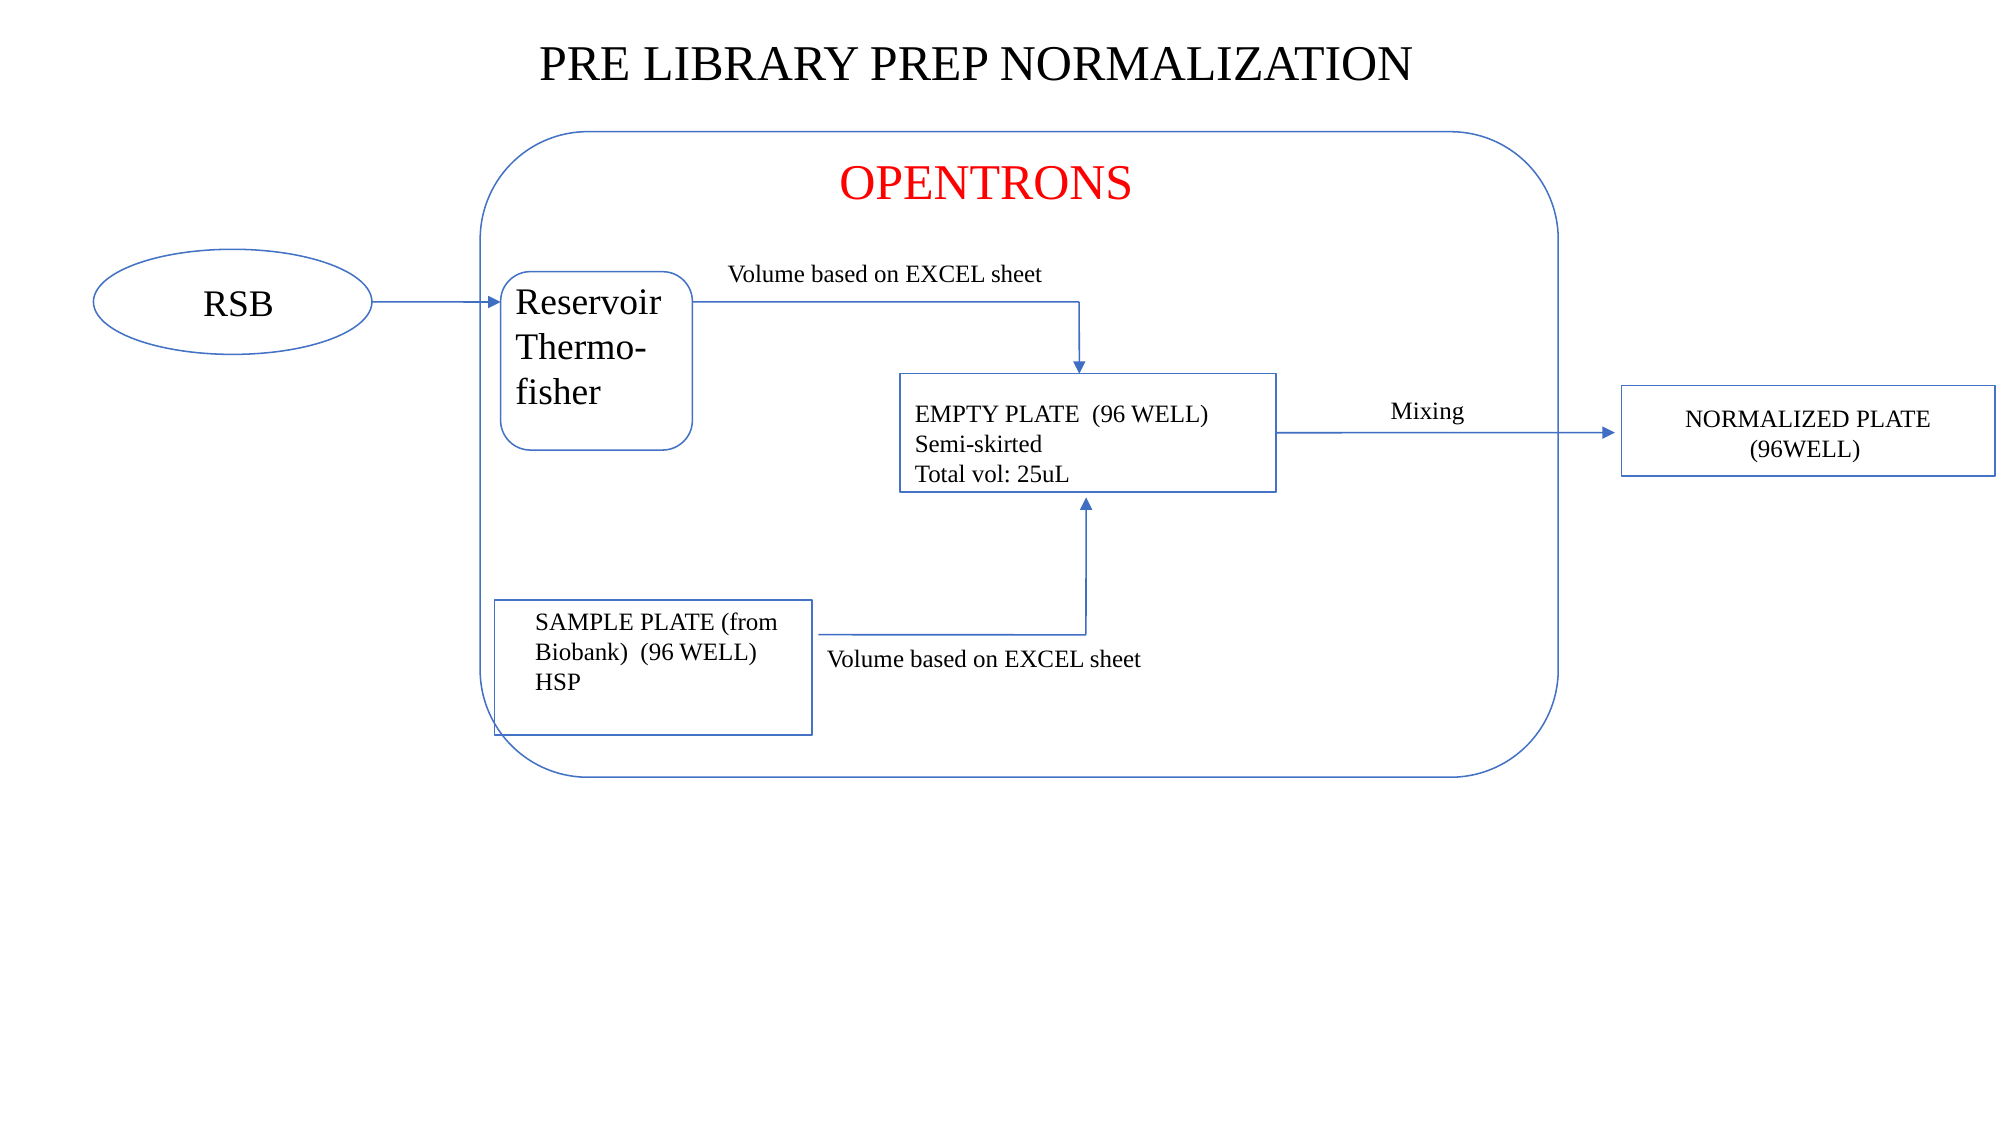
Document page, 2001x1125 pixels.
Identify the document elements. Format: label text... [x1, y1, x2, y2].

text_box Reservoir Thermo- fisher [500, 269, 742, 330]
text_box SAMPLE PLATE (from Biobank) (96 WELL) HSP [520, 597, 839, 718]
text_box OPENTRONS [764, 142, 1208, 218]
text_box RSB [121, 271, 363, 377]
text_box Volume based on EXCEL sheet [812, 634, 1179, 680]
text_box EMPTY PLATE (96 WELL) Semi-skirted Total vol: 25uL [900, 389, 1292, 480]
text_box Volume based on EXCEL sheet [712, 250, 1080, 295]
text_box Mixing [1315, 387, 1540, 478]
text_box PRE LIBRARY PREP NORMALIZATION [507, 22, 1446, 98]
text_box NORMALIZED PLATE (96WELL) [1660, 395, 1957, 470]
